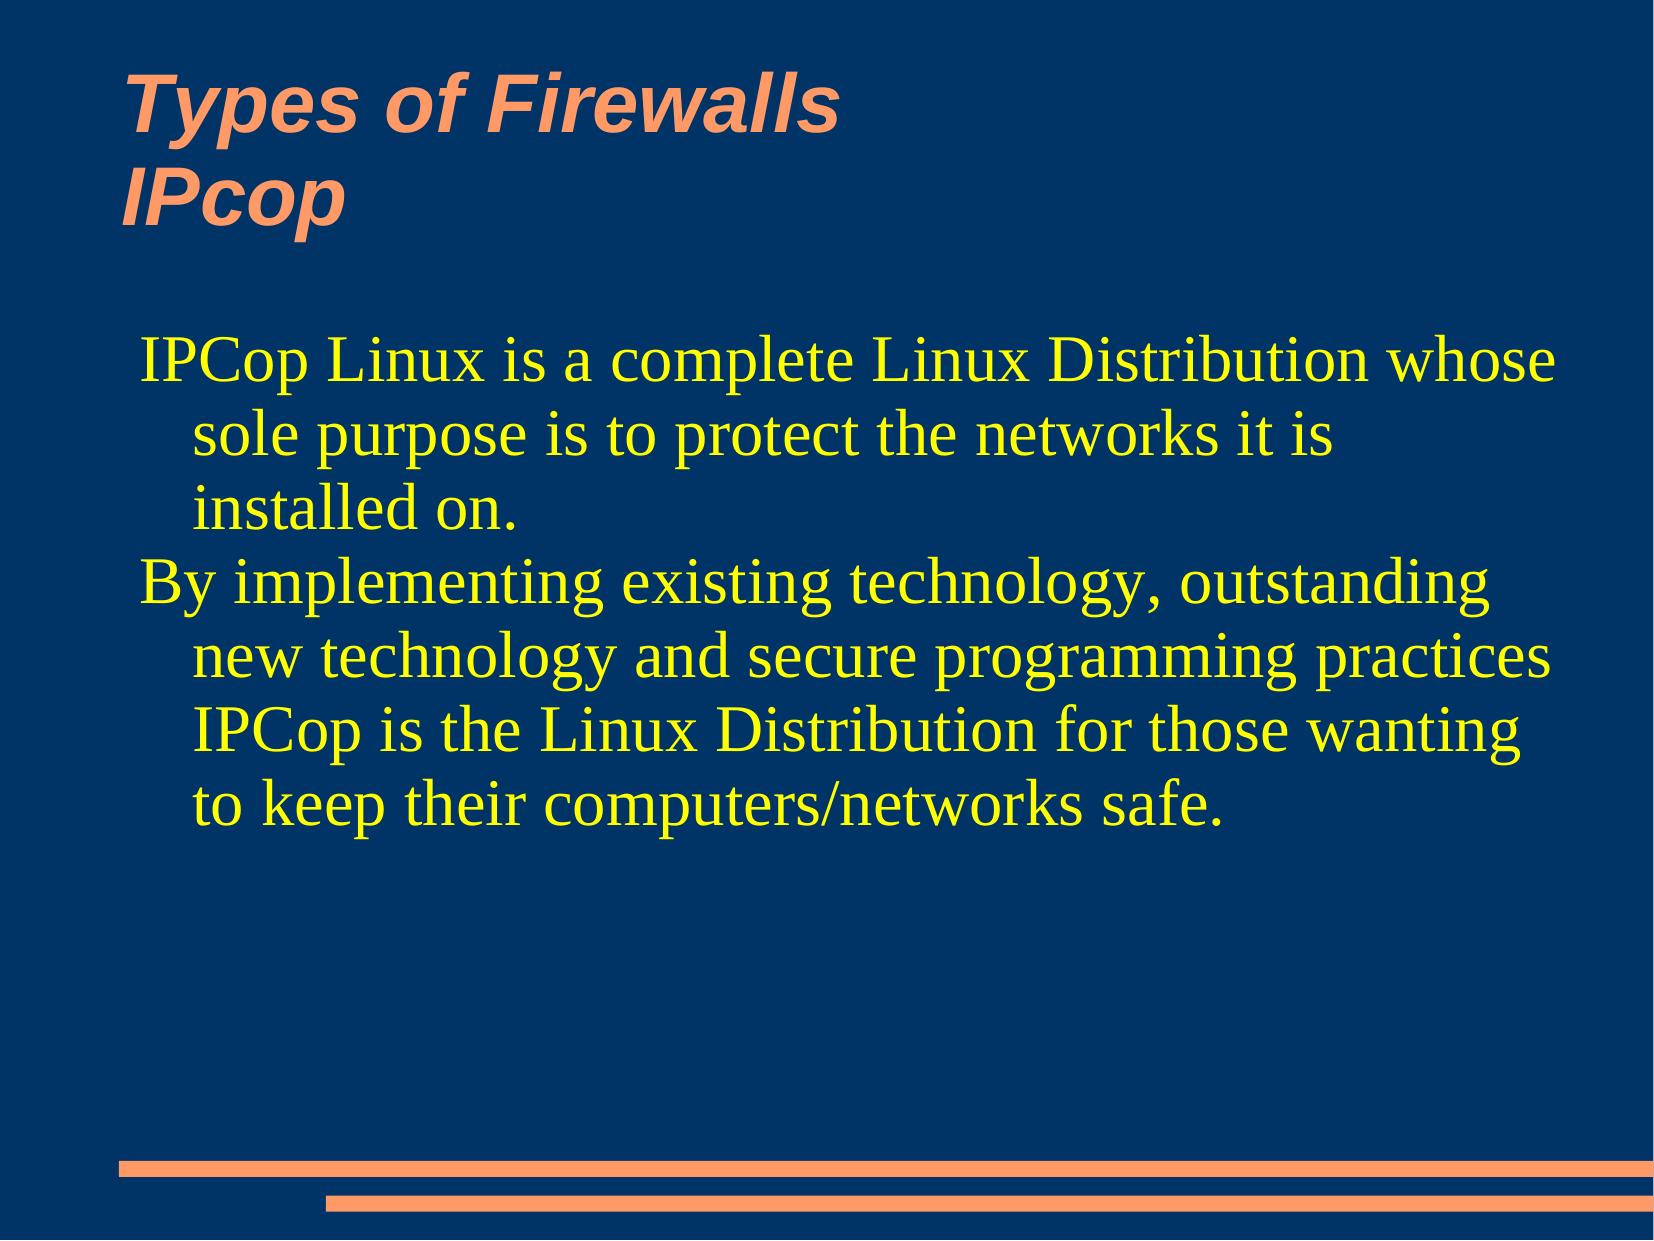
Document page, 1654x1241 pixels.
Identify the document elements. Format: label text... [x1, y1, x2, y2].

title Types of Firewalls IPcop [121, 46, 1534, 254]
list IPCop Linux is a complete Linux Distribution whose sole purpose is to protect the networks it is installed on. By implementing existing technology, outstanding new technology and secure programming practices IPCop is the Linux Distribution for those wanting to keep their computers/networks safe. [121, 322, 1561, 1133]
